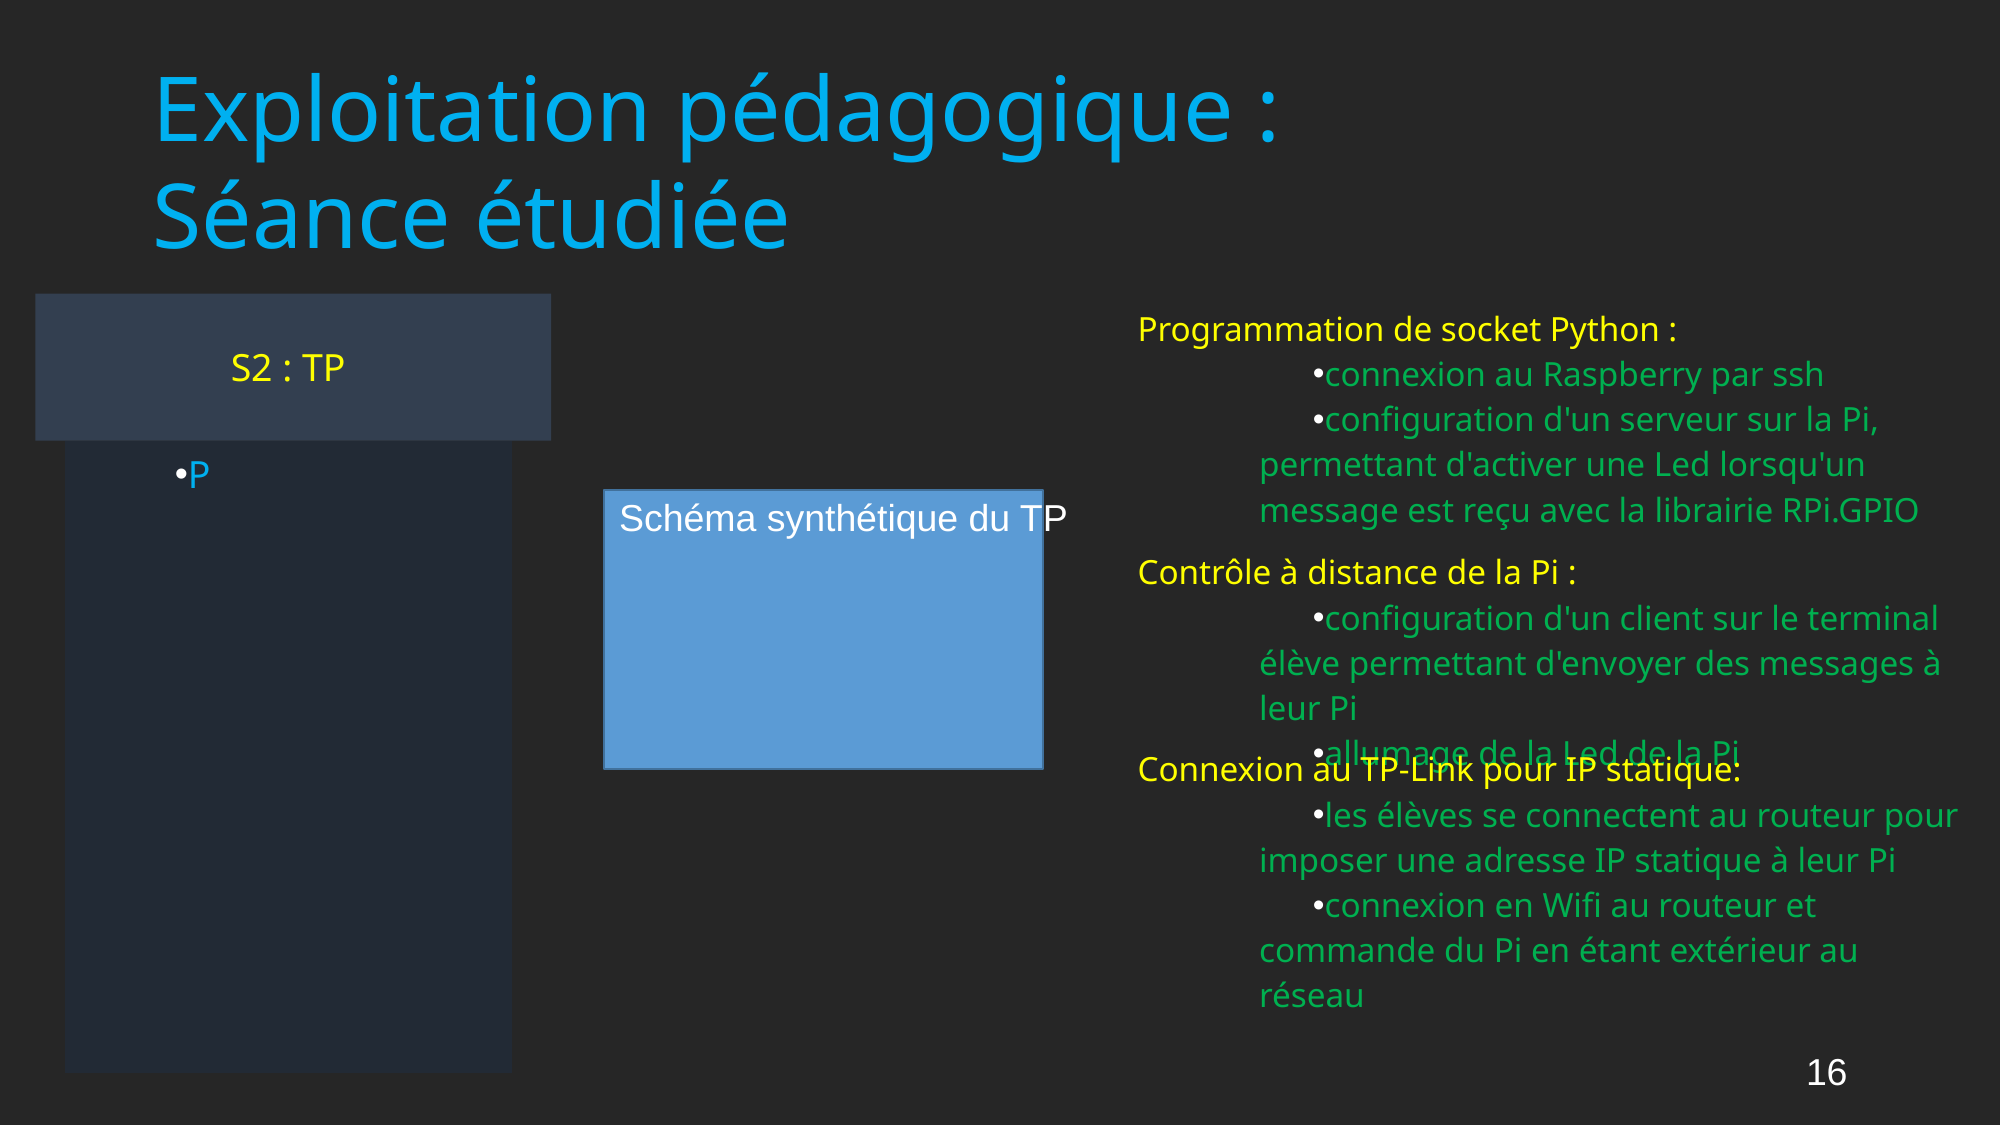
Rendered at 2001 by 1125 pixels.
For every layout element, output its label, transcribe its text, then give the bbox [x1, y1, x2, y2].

text_box Connexion au TP-Link pour IP statique: les élèves se connectent au routeur pour imposer une adresse IP statique à leur Pi connexion en Wifi au routeur et commande du Pi en étant extérieur au réseau [1122, 738, 1981, 954]
text_box P [65, 441, 512, 1073]
title Exploitation pédagogique : Séance étudiée [137, 59, 1863, 278]
text_box Schéma synthétique du TP [604, 490, 1043, 769]
text_box [1412, 1042, 1863, 1103]
text_box S2 : TP [35, 293, 552, 441]
text_box Contrôle à distance de la Pi : configuration d'un client sur le terminal élève permettant d'envoyer des messages à leur Pi allumage de la Led de la Pi [1122, 541, 2001, 717]
text_box Programmation de socket Python : connexion au Raspberry par ssh configuration d'un serveur sur la Pi, permettant d'activer une Led lorsqu'un message est reçu avec la librairie RPi.GPIO [1122, 298, 1991, 514]
